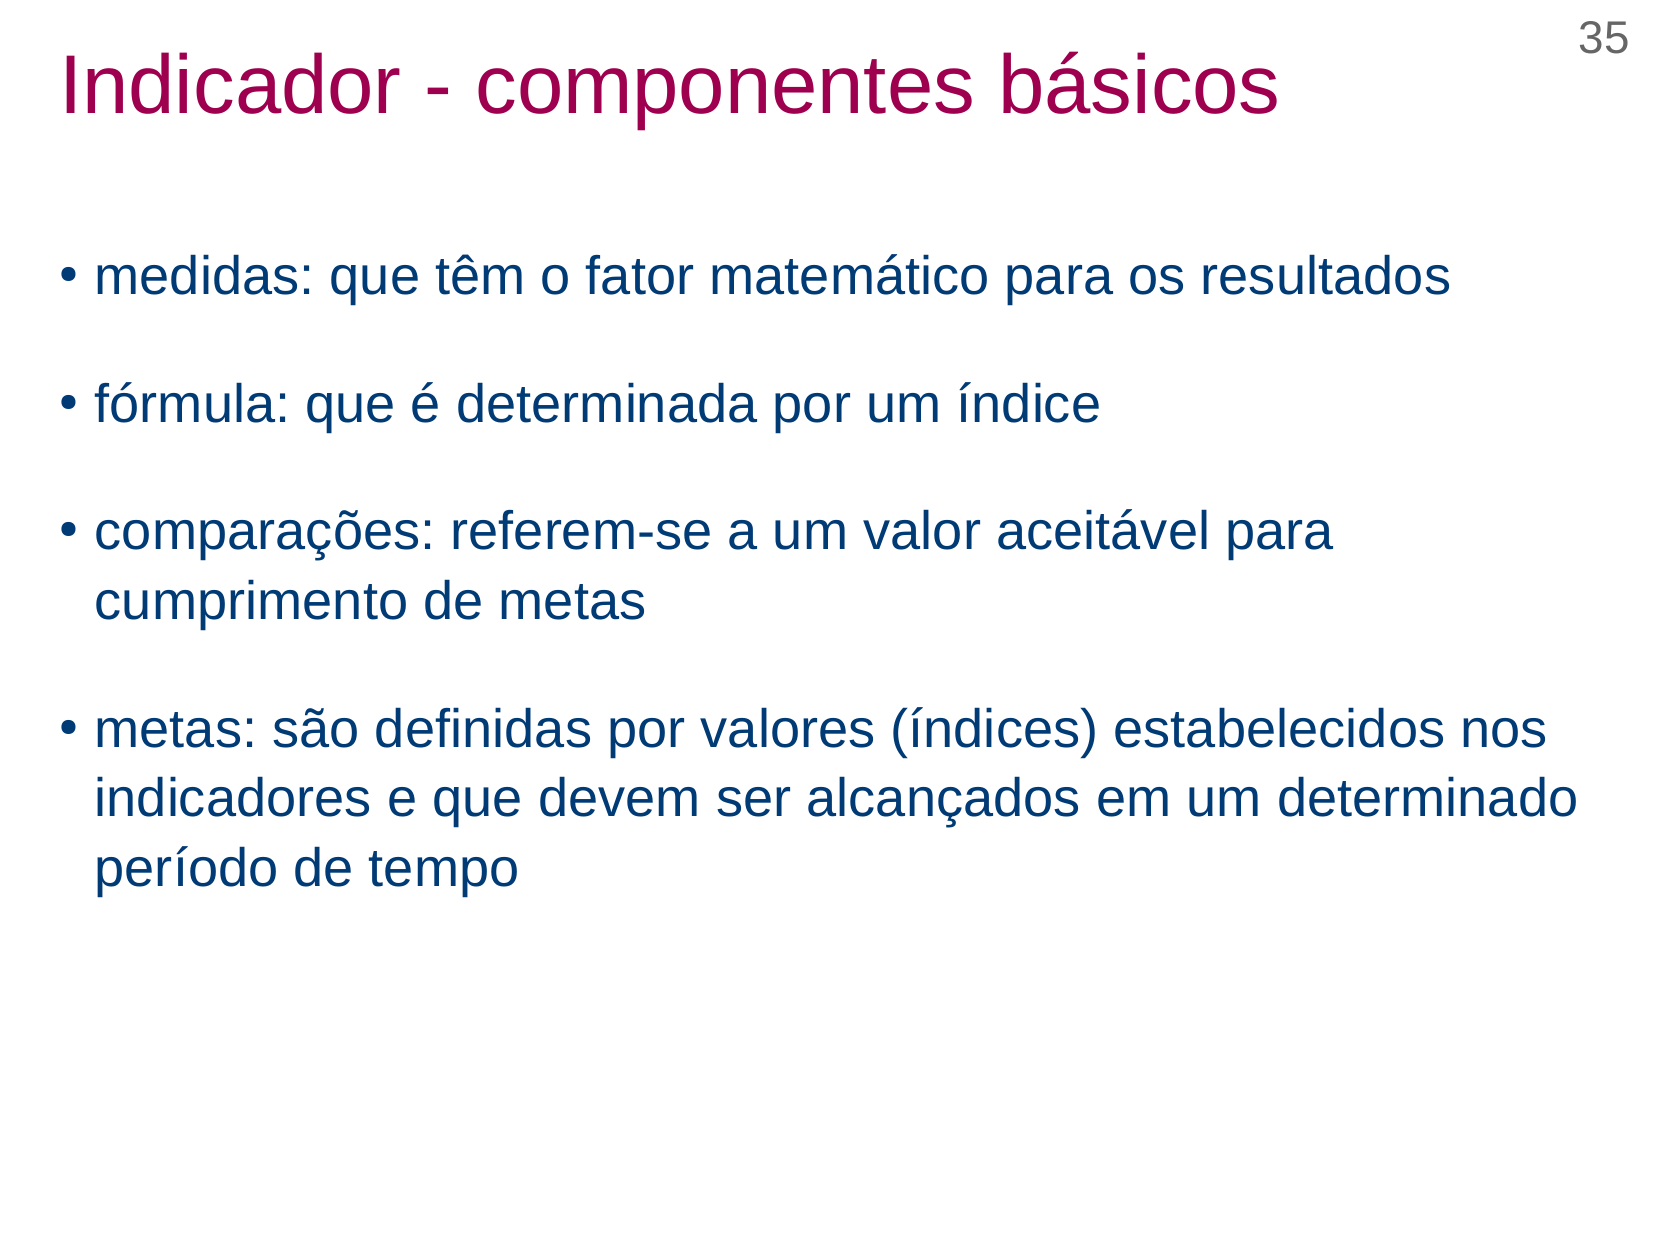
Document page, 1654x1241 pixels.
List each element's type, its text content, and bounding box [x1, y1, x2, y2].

list medidas: que têm o fator matemático para os resultados fórmula: que é determinada por um índice comparações: referem-se a um valor aceitável para cumprimento de metas metas: são definidas por valores (índices) estabelecidos nos indicadores e que devem ser alcançados em um determinado período de tempo [59, 236, 1595, 1211]
title Indicador - componentes básicos [59, 29, 1595, 148]
